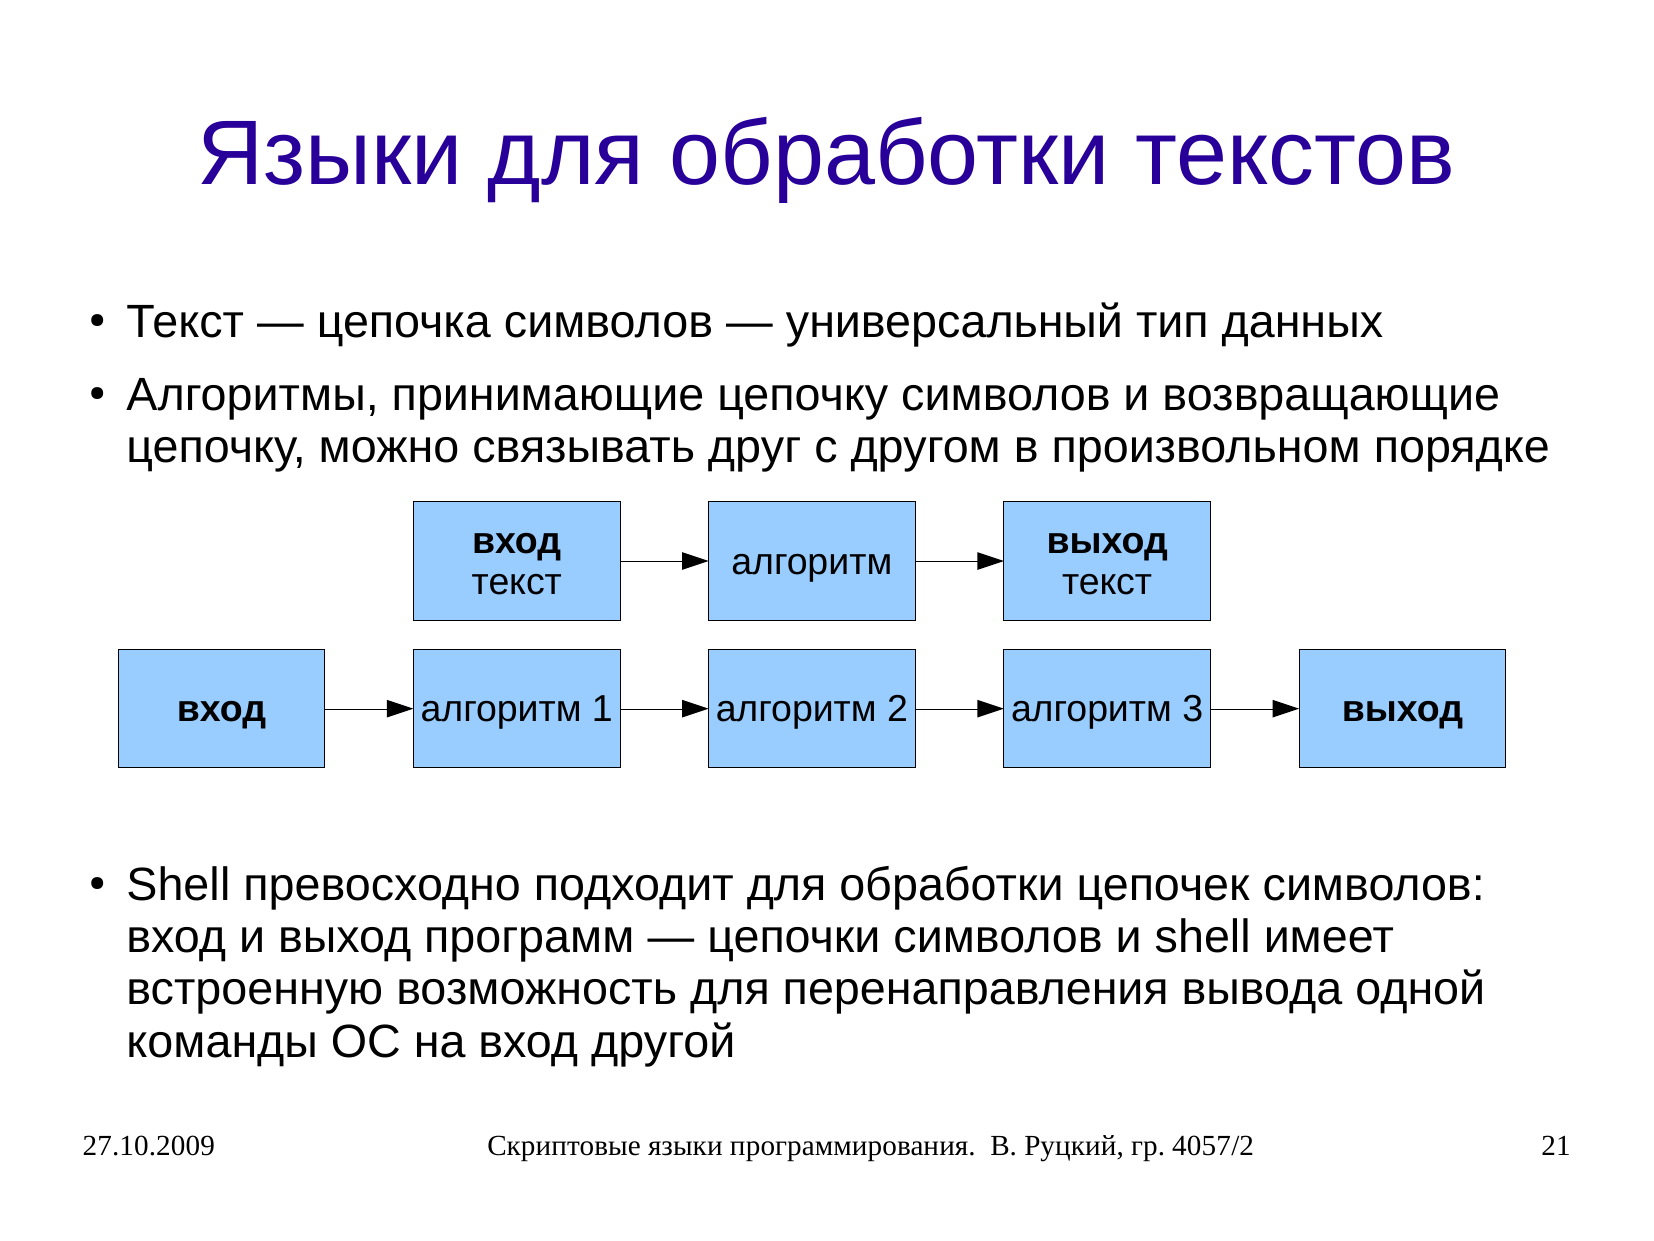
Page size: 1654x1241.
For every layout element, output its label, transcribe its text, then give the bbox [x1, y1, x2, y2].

text_box вход текст [413, 501, 621, 621]
text_box выход [1299, 649, 1506, 768]
text_box алгоритм 2 [708, 649, 916, 768]
list Текст — цепочка символов — универсальный тип данных Алгоритмы, принимающие цепочку символов и возвращающие цепочку, можно связывать друг с другом в произвольном порядке Shell превосходно подходит для обработки цепочек символов: вход и выход программ — цепочки символов и shell имеет встроенную возможность для перенаправления вывода одной команды ОС на вход другой [76, 295, 1565, 1114]
text_box вход [118, 649, 325, 768]
text_box выход текст [1003, 501, 1211, 621]
title Языки для обработки текстов [82, 49, 1571, 257]
text_box алгоритм 1 [413, 649, 621, 768]
text_box алгоритм [708, 501, 916, 621]
text_box алгоритм 3 [1003, 649, 1211, 768]
